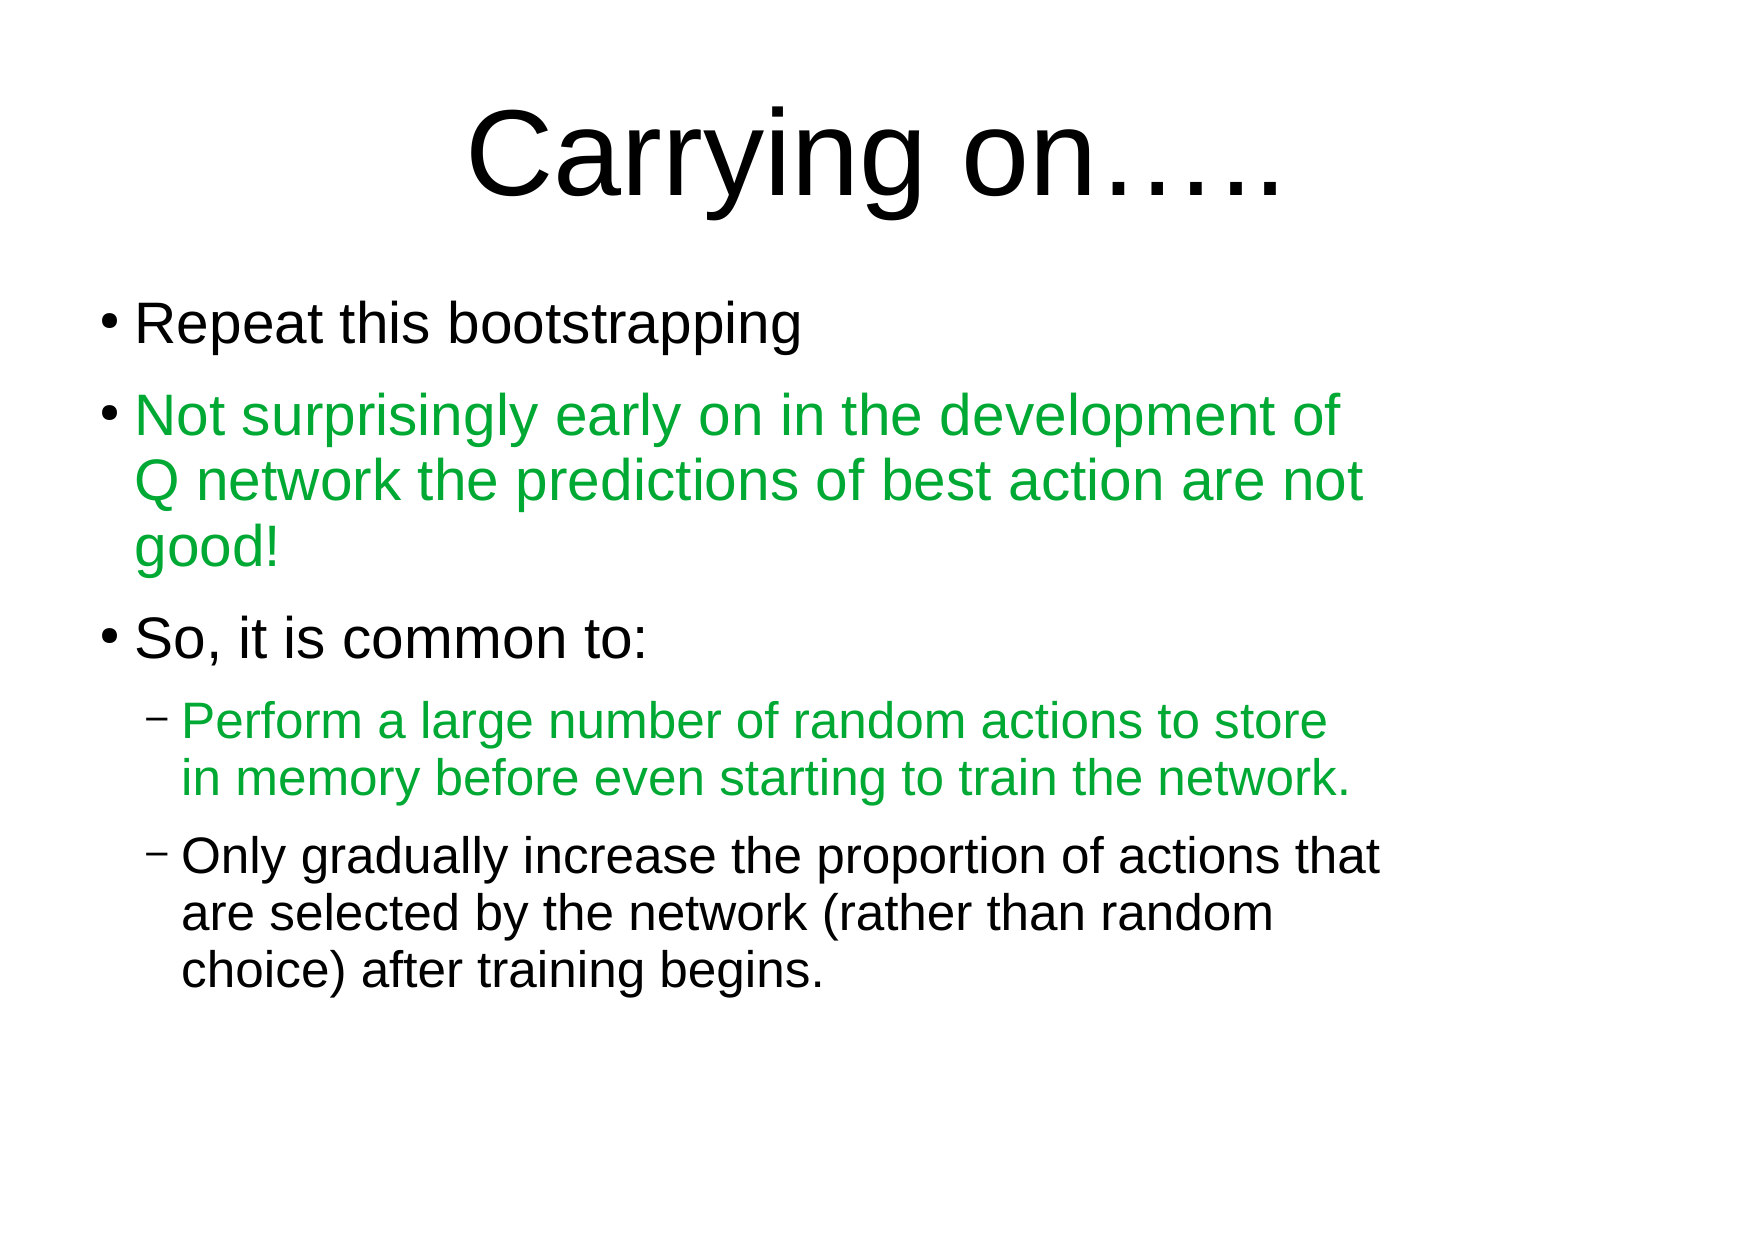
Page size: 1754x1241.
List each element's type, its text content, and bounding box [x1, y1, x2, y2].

list Repeat this bootstrapping Not surprisingly early on in the development of Q network the predictions of best action are not good! So, it is common to: Perform a large number of random actions to store in memory before even starting to train the network. Only gradually increase the proportion of actions that are selected by the network (rather than random choice) after training begins. [87, 290, 1382, 1010]
title Carrying on….. [87, 49, 1667, 257]
